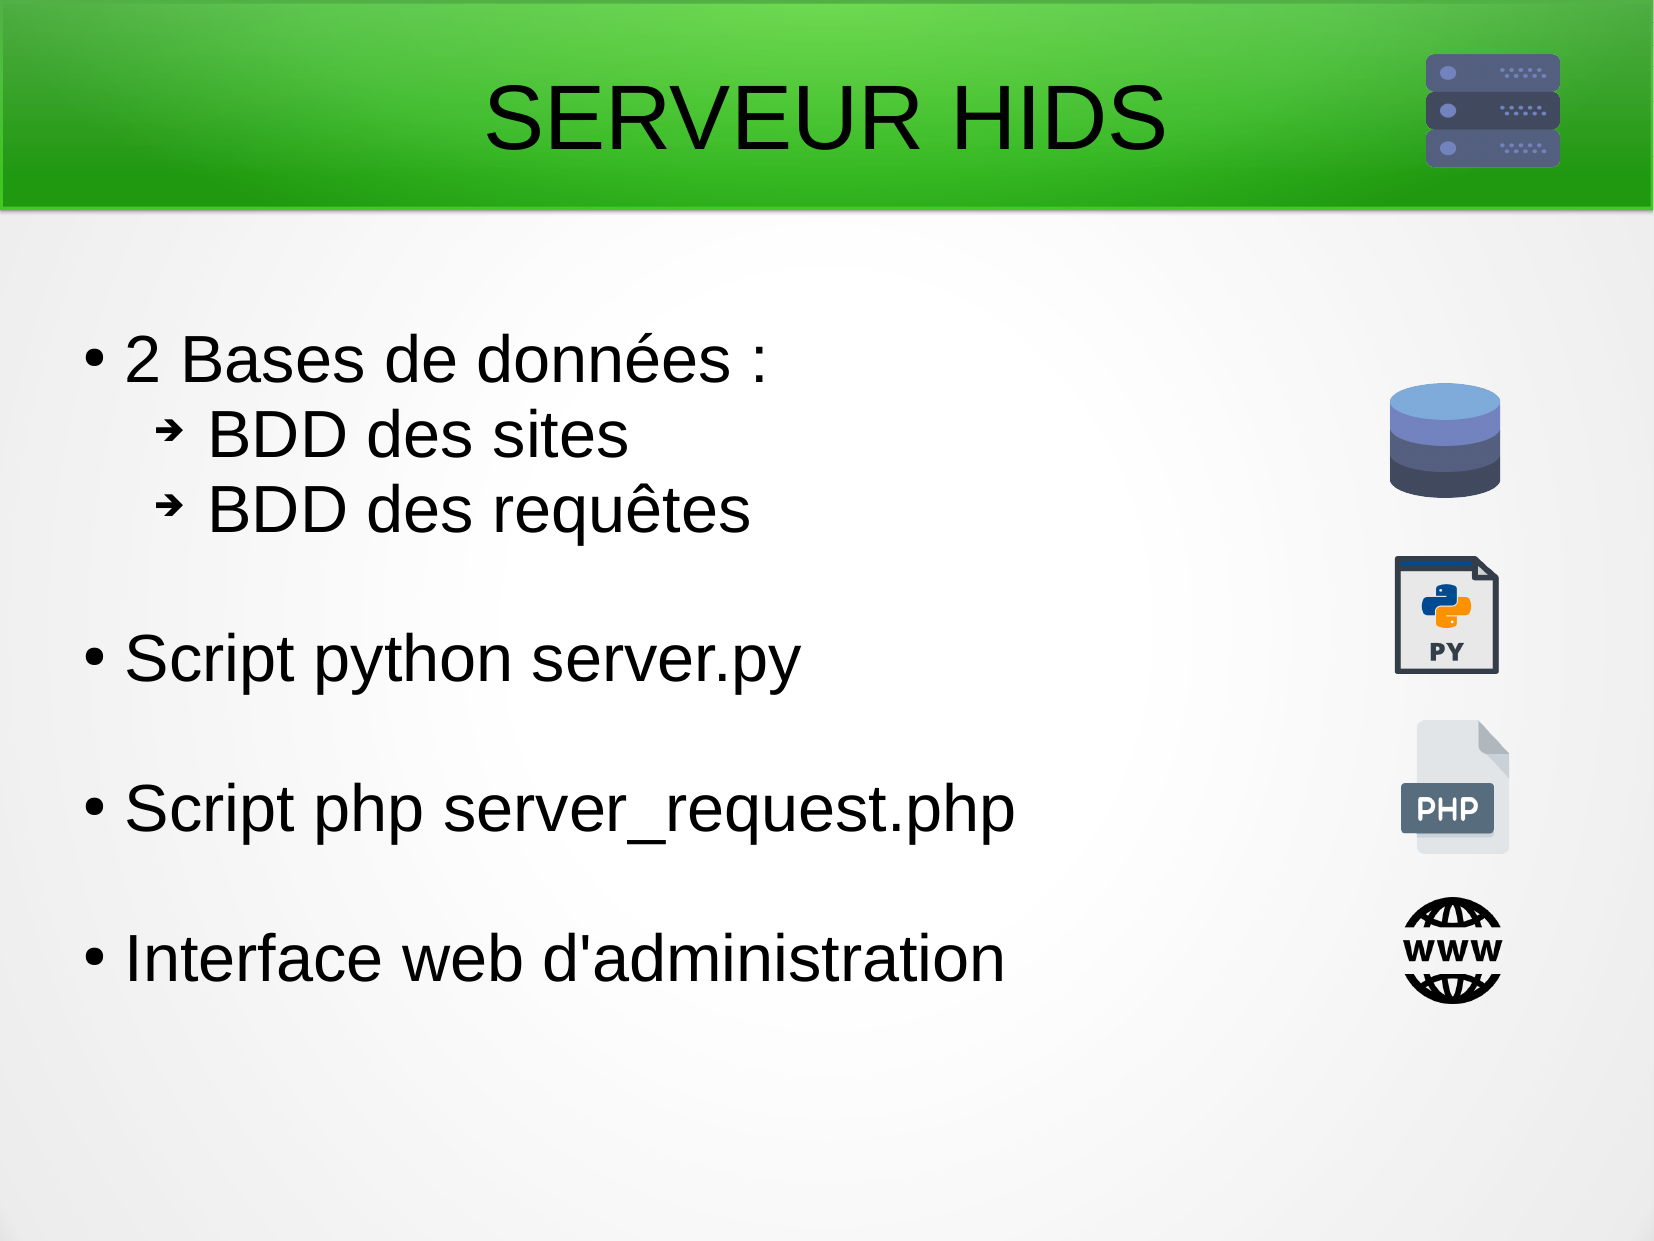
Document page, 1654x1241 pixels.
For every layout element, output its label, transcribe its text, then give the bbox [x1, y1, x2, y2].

subtitle 2 Bases de données : BDD des sites BDD des requêtes Script python server.py Script php server_request.php Interface web d'administration [82, 299, 1571, 1019]
title SERVEUR HIDS [82, 47, 1571, 189]
picture [1399, 897, 1506, 1004]
picture [1393, 720, 1517, 854]
picture [1384, 383, 1506, 498]
picture [1426, 53, 1560, 168]
picture [1381, 556, 1512, 674]
